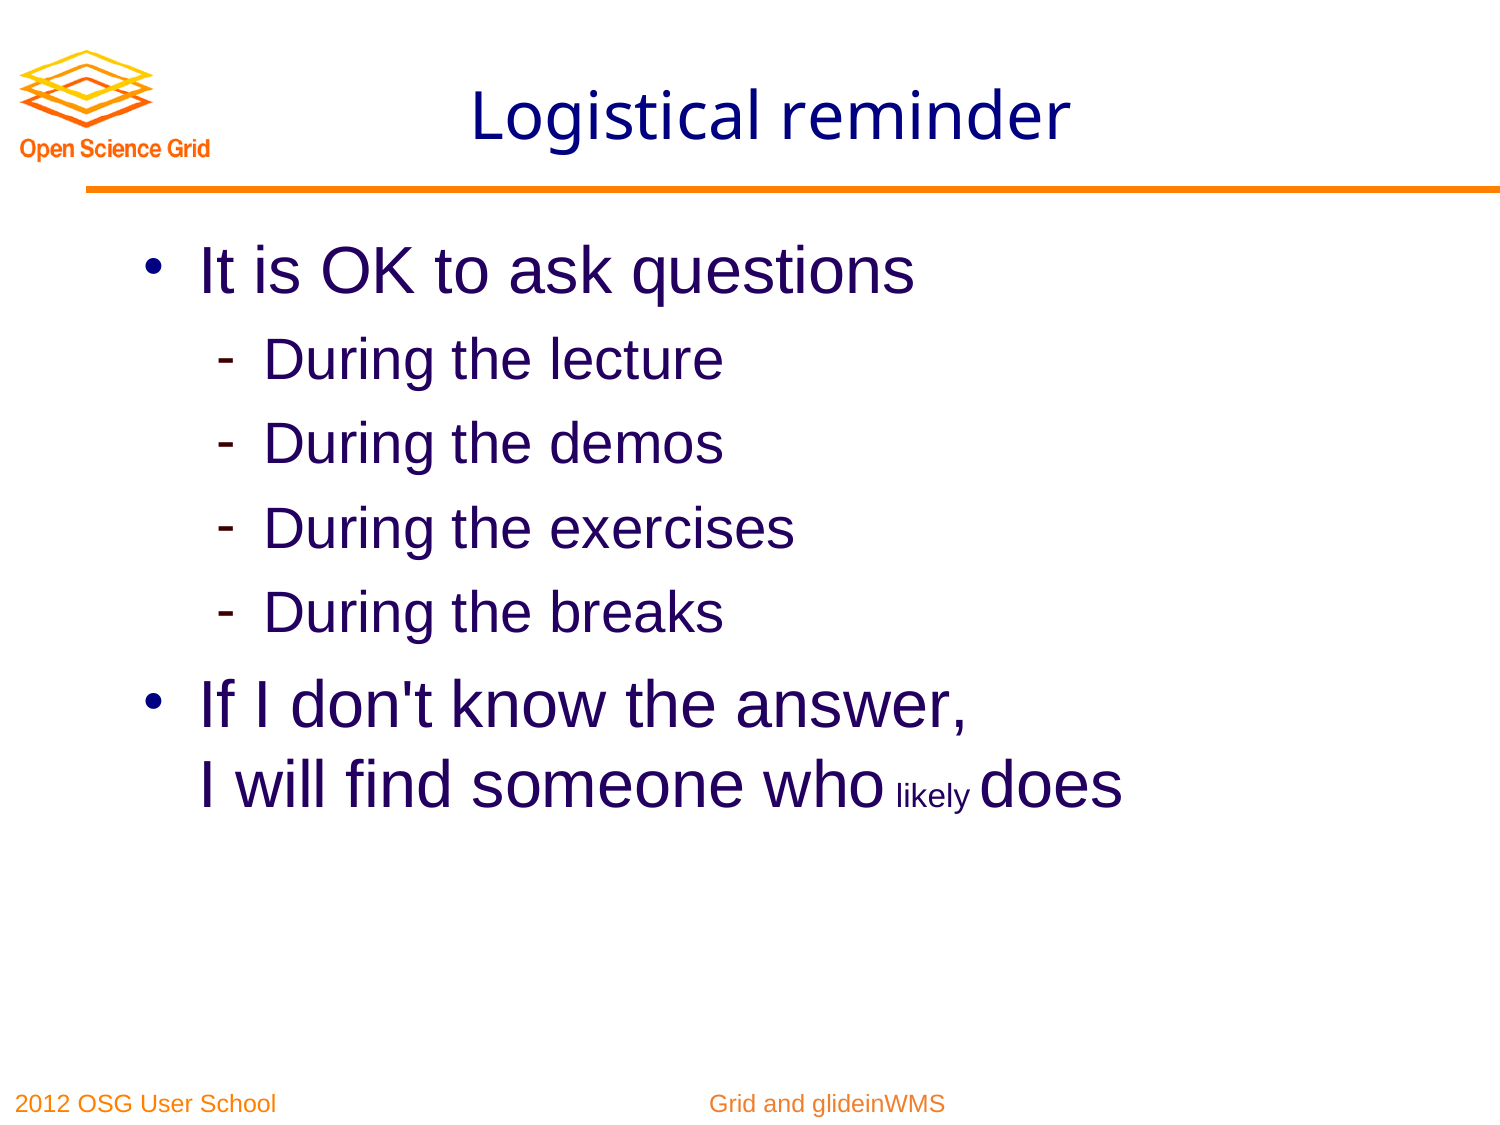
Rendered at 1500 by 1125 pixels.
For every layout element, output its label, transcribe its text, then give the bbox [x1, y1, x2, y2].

title Logistical reminder [201, 18, 1342, 207]
list It is OK to ask questions During the lecture During the demos During the exercises During the breaks If I don't know the answer, I will find someone who likely does [127, 218, 1403, 962]
picture [0, 27, 201, 179]
